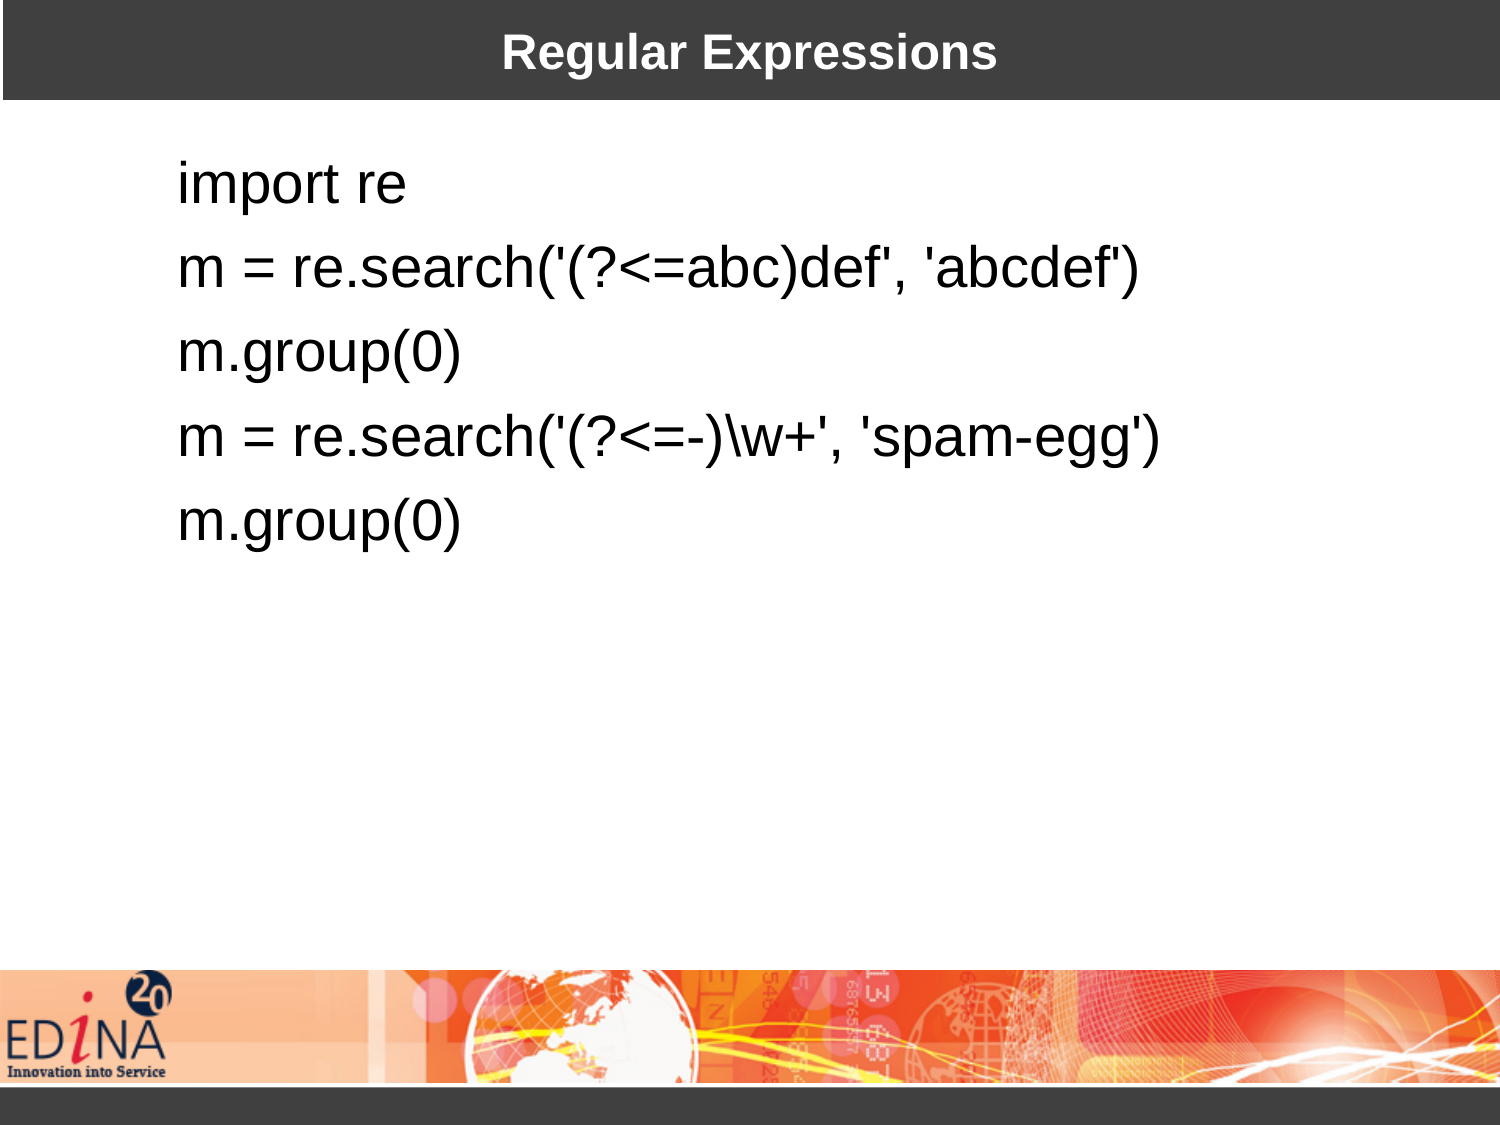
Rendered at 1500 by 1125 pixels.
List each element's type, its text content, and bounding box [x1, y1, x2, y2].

title Regular Expressions [0, 0, 1500, 100]
list import re m = re.search('(?<=abc)def', 'abcdef') m.group(0) m = re.search('(?<=-)\w+', 'spam-egg') m.group(0) [41, 137, 1424, 1024]
picture [0, 970, 1500, 1083]
